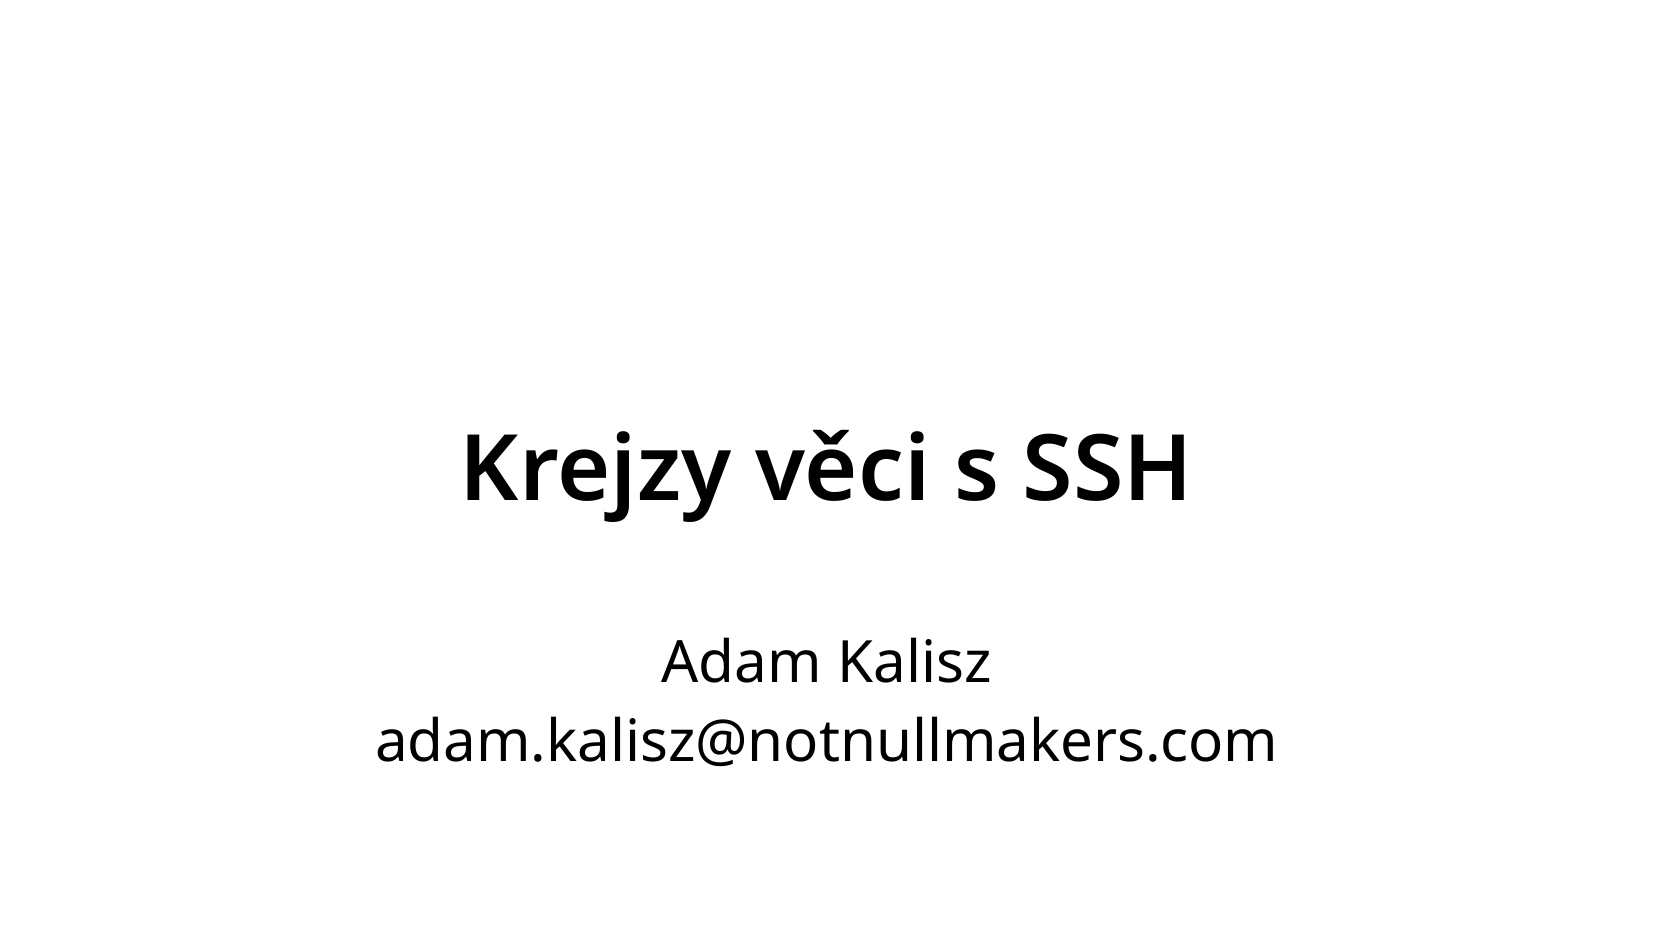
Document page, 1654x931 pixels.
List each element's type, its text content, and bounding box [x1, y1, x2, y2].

title Adam Kalisz adam.kalisz@notnullmakers.com [82, 616, 1571, 783]
title Krejzy věci s SSH [82, 387, 1571, 543]
